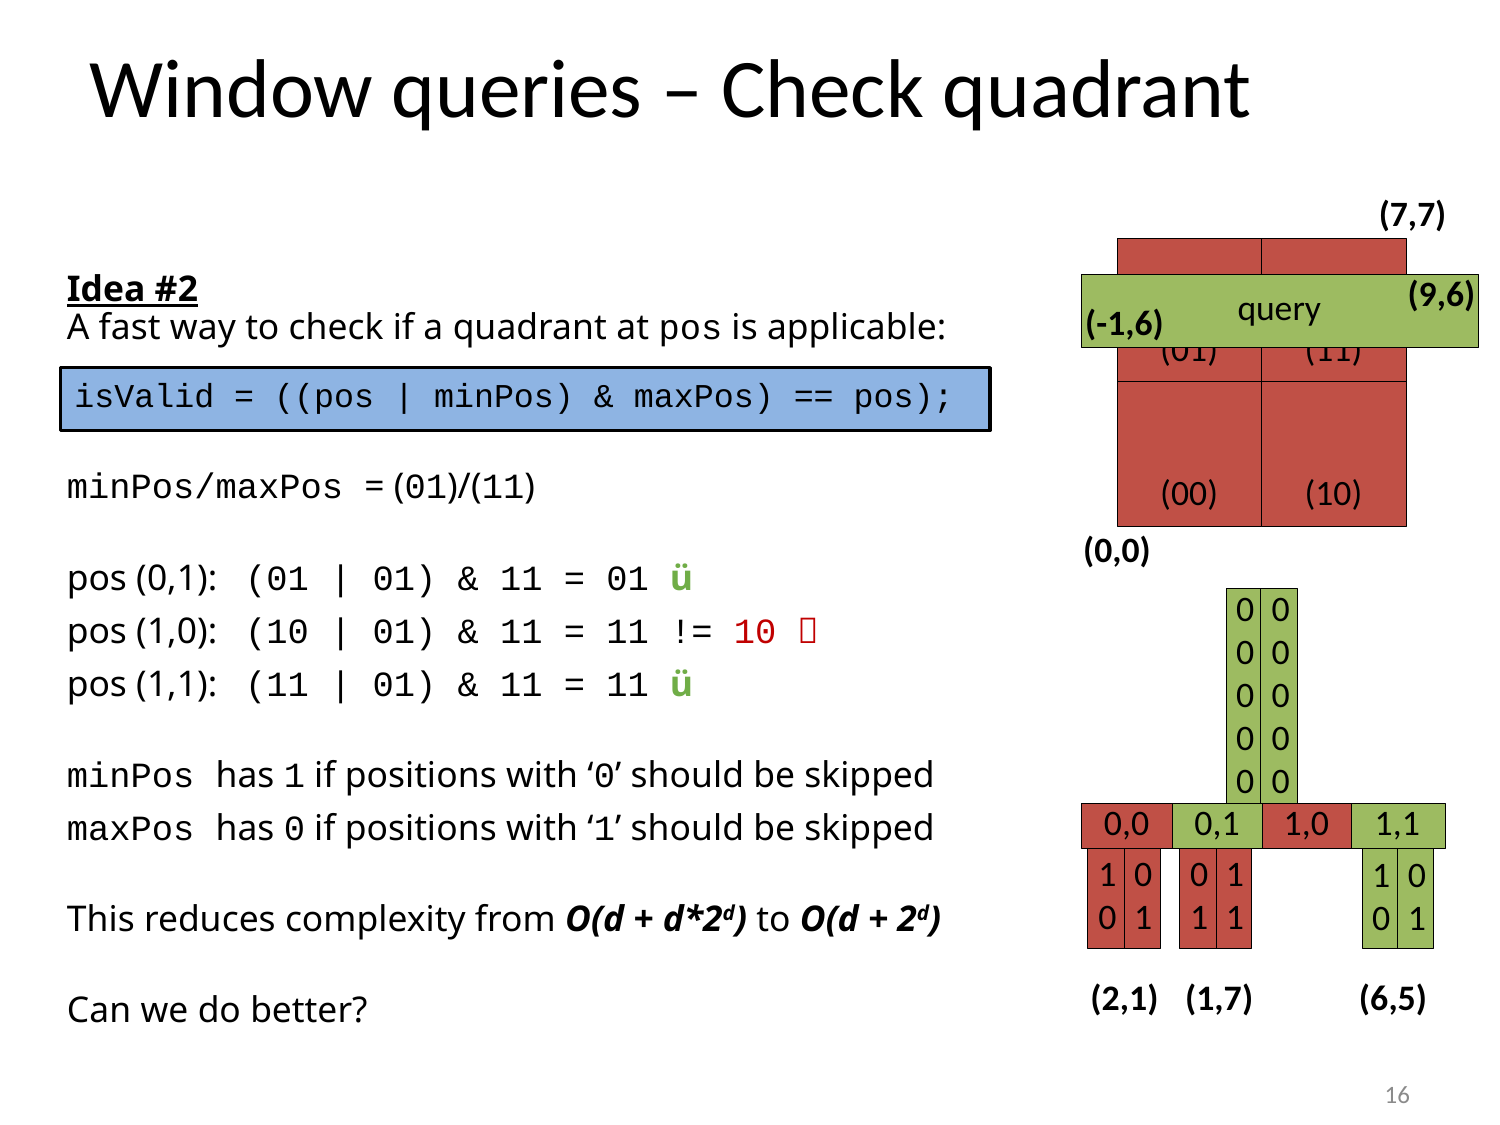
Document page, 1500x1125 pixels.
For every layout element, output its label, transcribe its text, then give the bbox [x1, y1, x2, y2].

picture [1077, 580, 1448, 1024]
text_box <number> [1074, 1079, 1425, 1107]
text_box Window queries – Check quadrant [75, 12, 1425, 155]
picture [1077, 186, 1482, 577]
text_box isValid = ((pos | minPos) & maxPos) == pos); [60, 367, 991, 431]
text_box Idea #2 A fast way to check if a quadrant at pos is applicable: minPos/maxPos = (01)/(11) pos (0,1): (01 | 01) & 11 = 01 ü pos (1,0): (10 | 01) & 11 = 11 != 10  pos (1,1): (11 | 01) & 11 = 11 ü minPos has 1 if positions with ‘0’ should be skipped maxPos has 0 if positions with ‘1’ should be skipped This reduces complexity from O(d + d*2d) to O(d + 2d) Can we do better? [51, 263, 1177, 1048]
